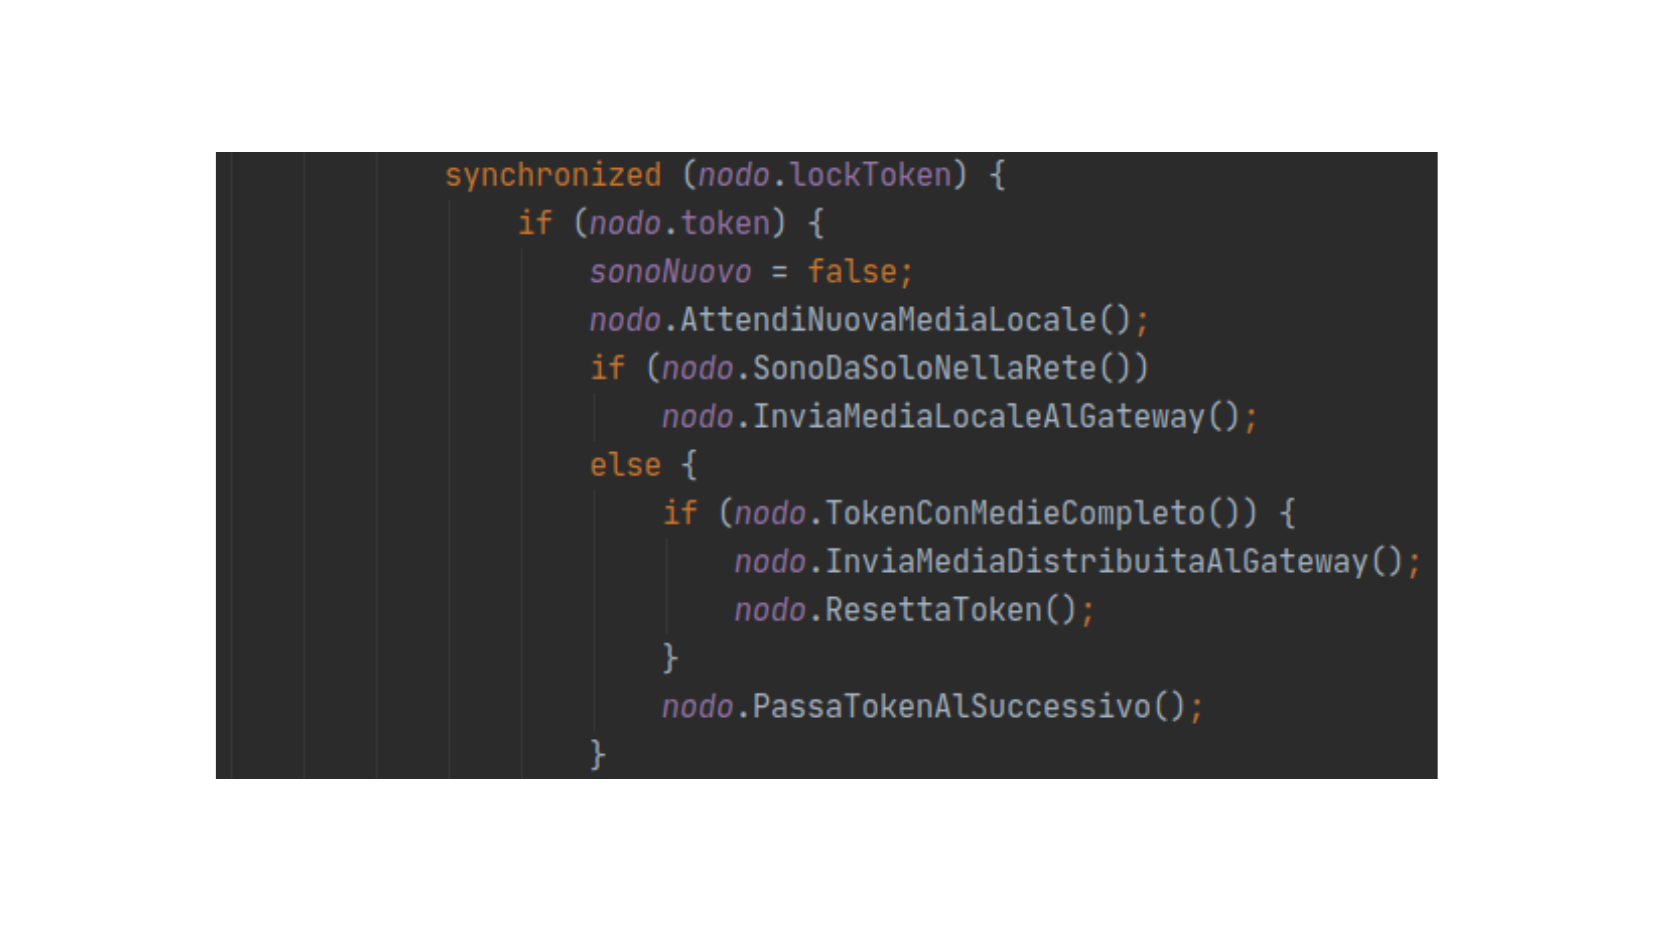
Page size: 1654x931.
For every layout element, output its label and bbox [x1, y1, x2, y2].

picture [215, 152, 1438, 779]
